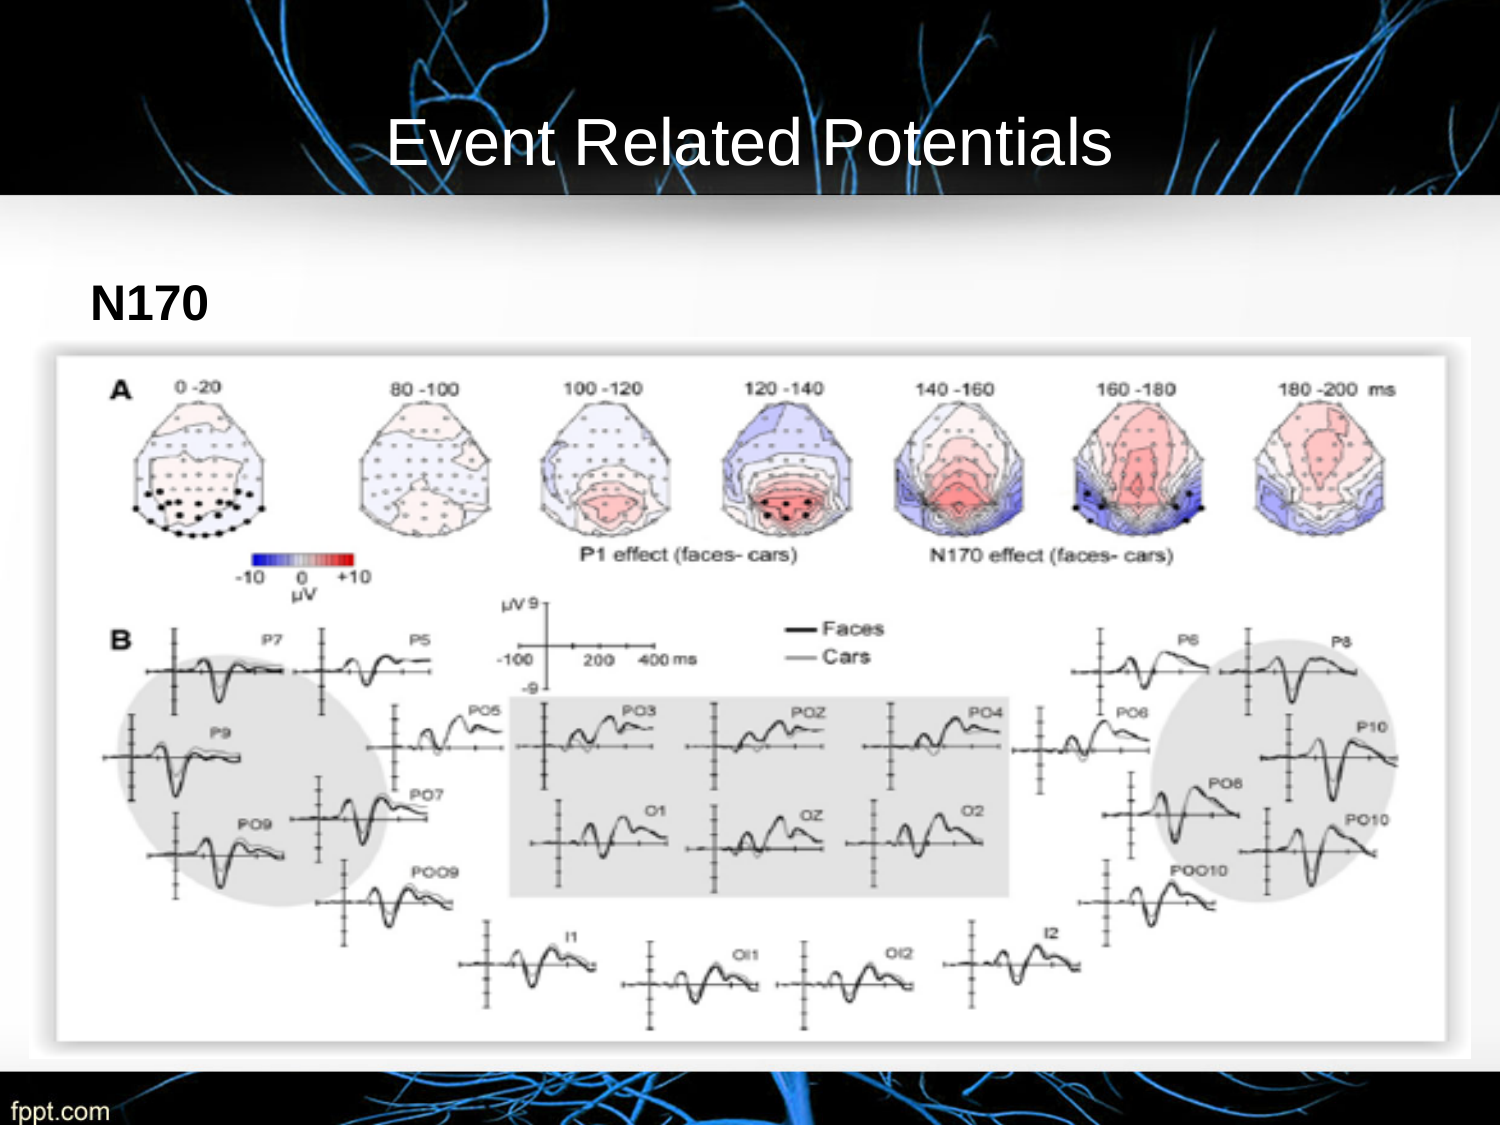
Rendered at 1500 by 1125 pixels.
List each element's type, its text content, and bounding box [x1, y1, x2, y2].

picture [0, 0, 1500, 1125]
list Ν170 [75, 262, 1425, 337]
title Event Related Potentials [75, 45, 1425, 233]
